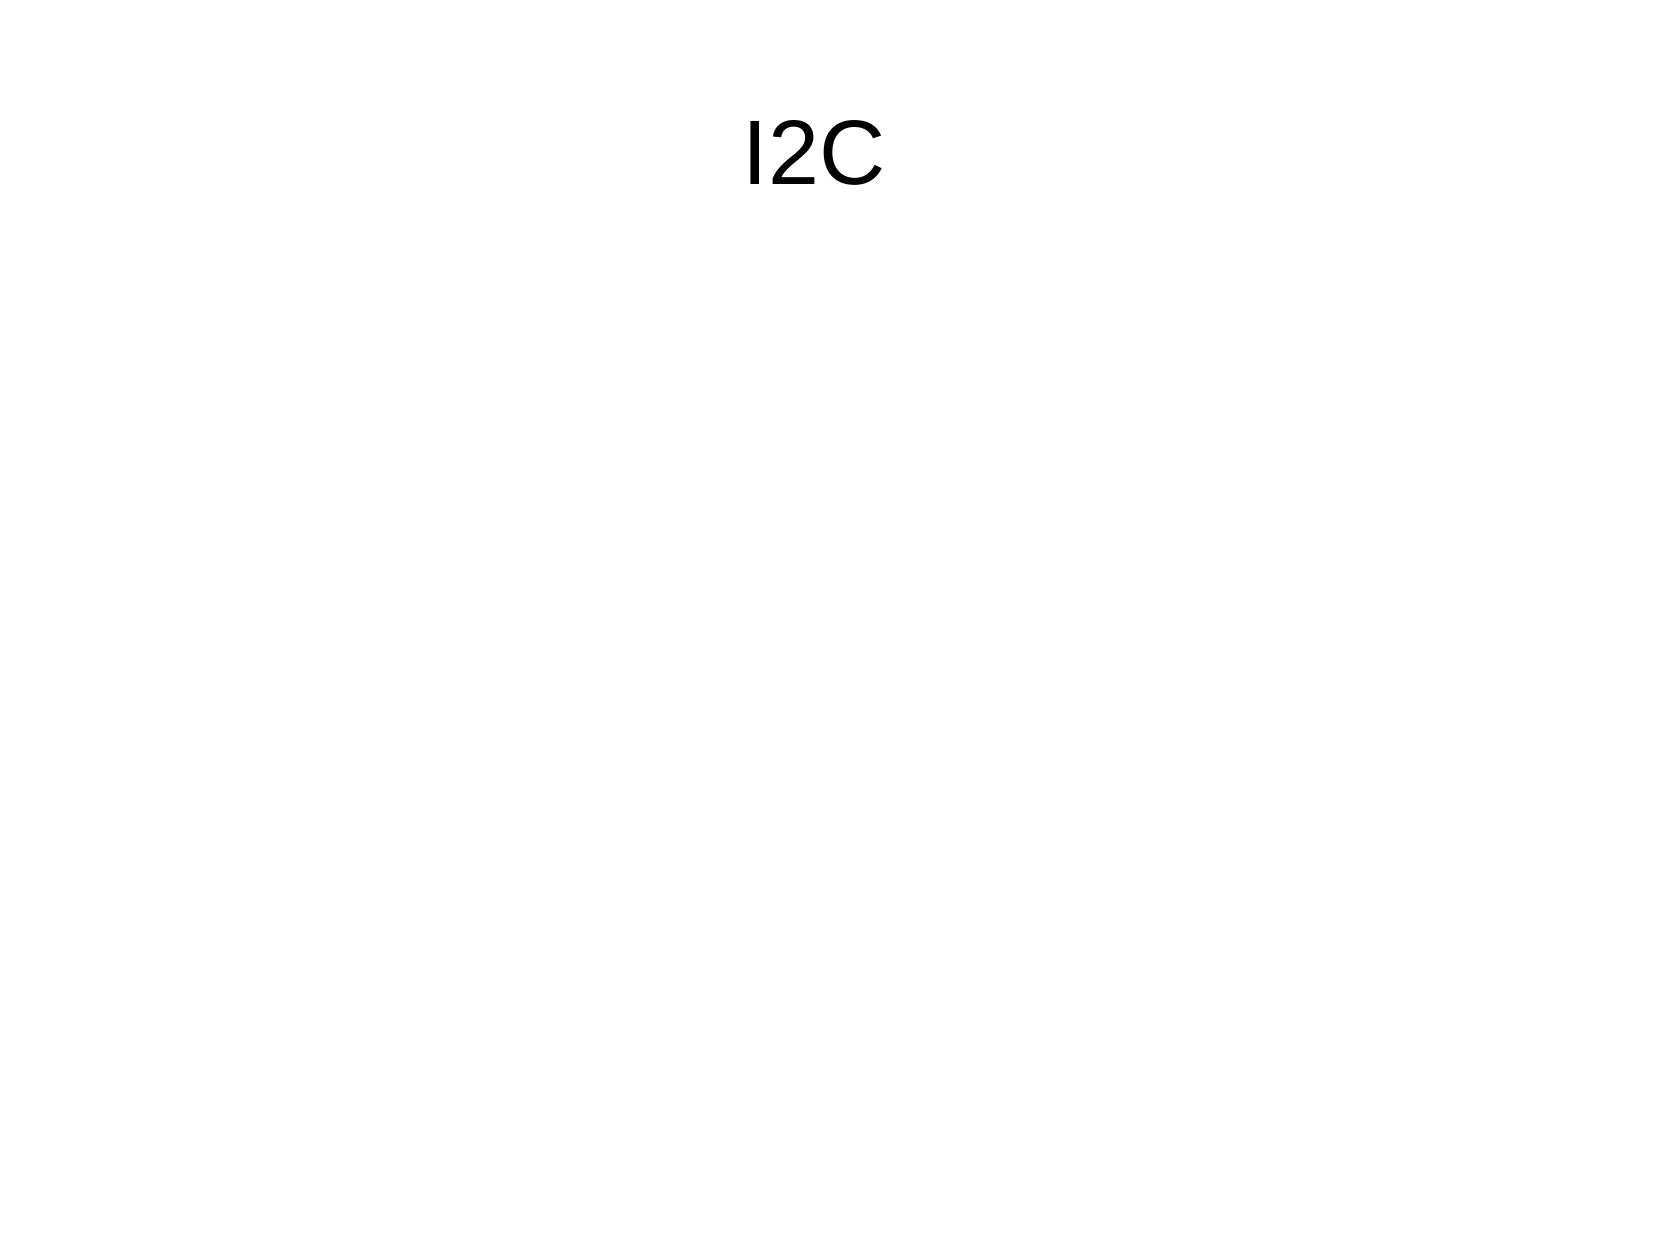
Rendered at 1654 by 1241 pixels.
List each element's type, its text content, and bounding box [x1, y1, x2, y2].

title I2C [82, 49, 1571, 257]
